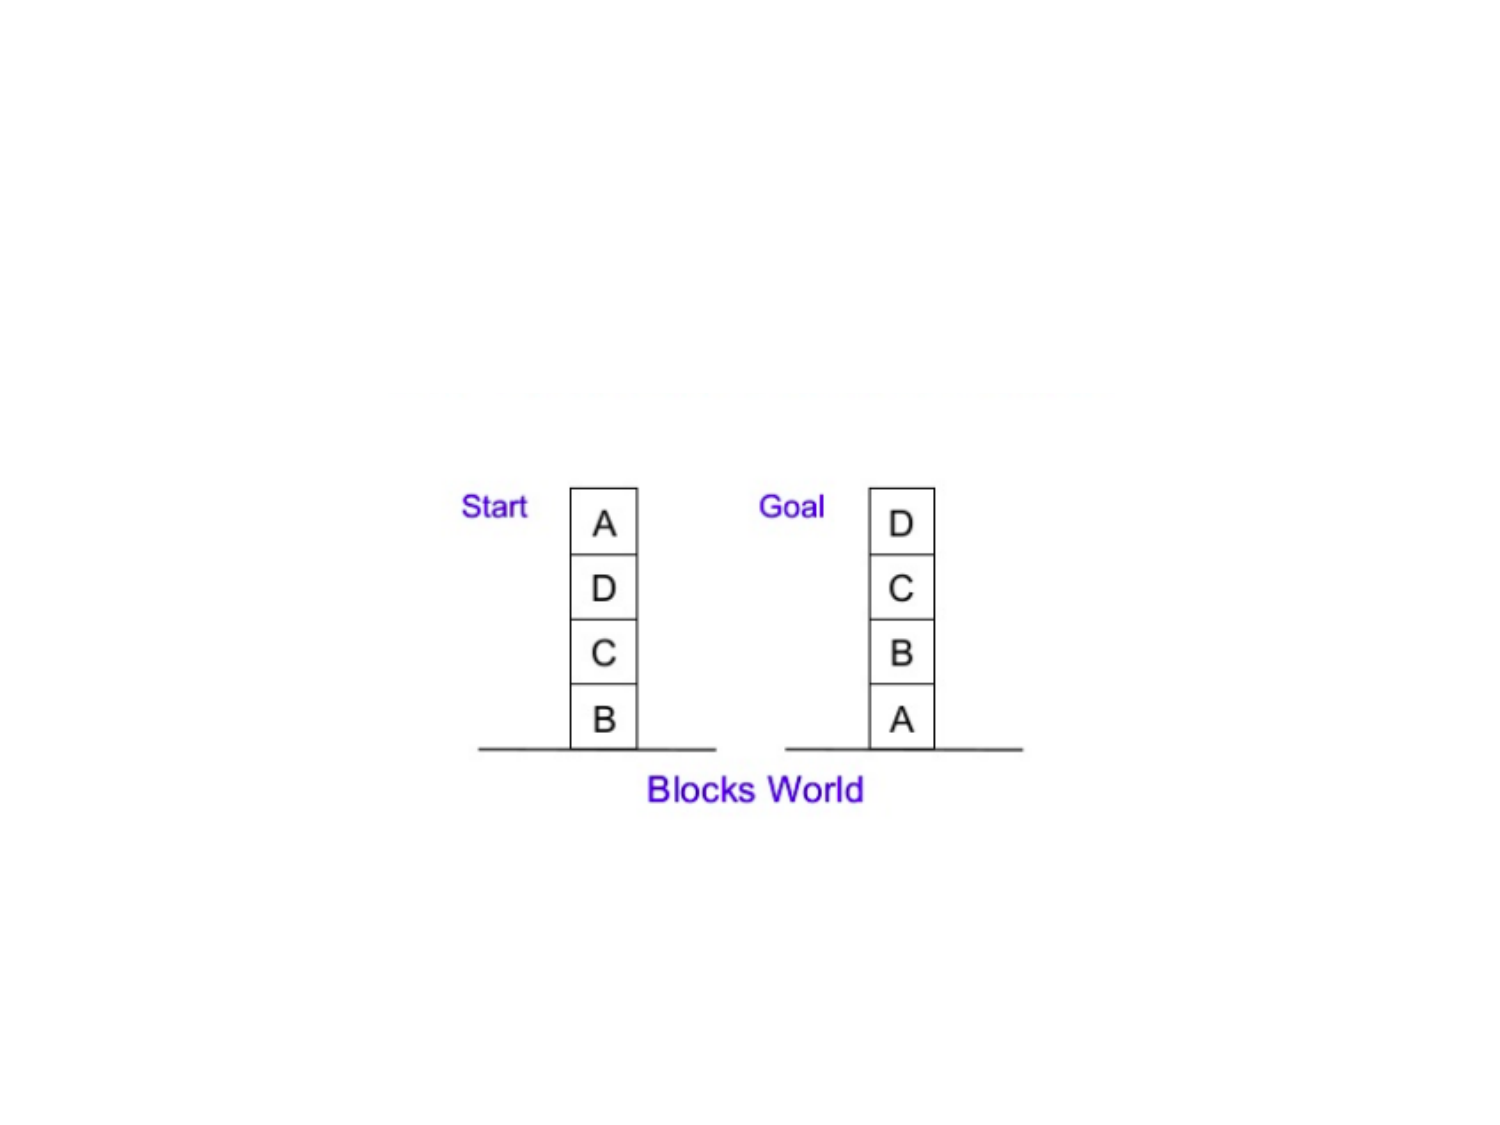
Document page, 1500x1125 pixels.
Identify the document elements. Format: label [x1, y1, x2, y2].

picture [385, 393, 1217, 861]
